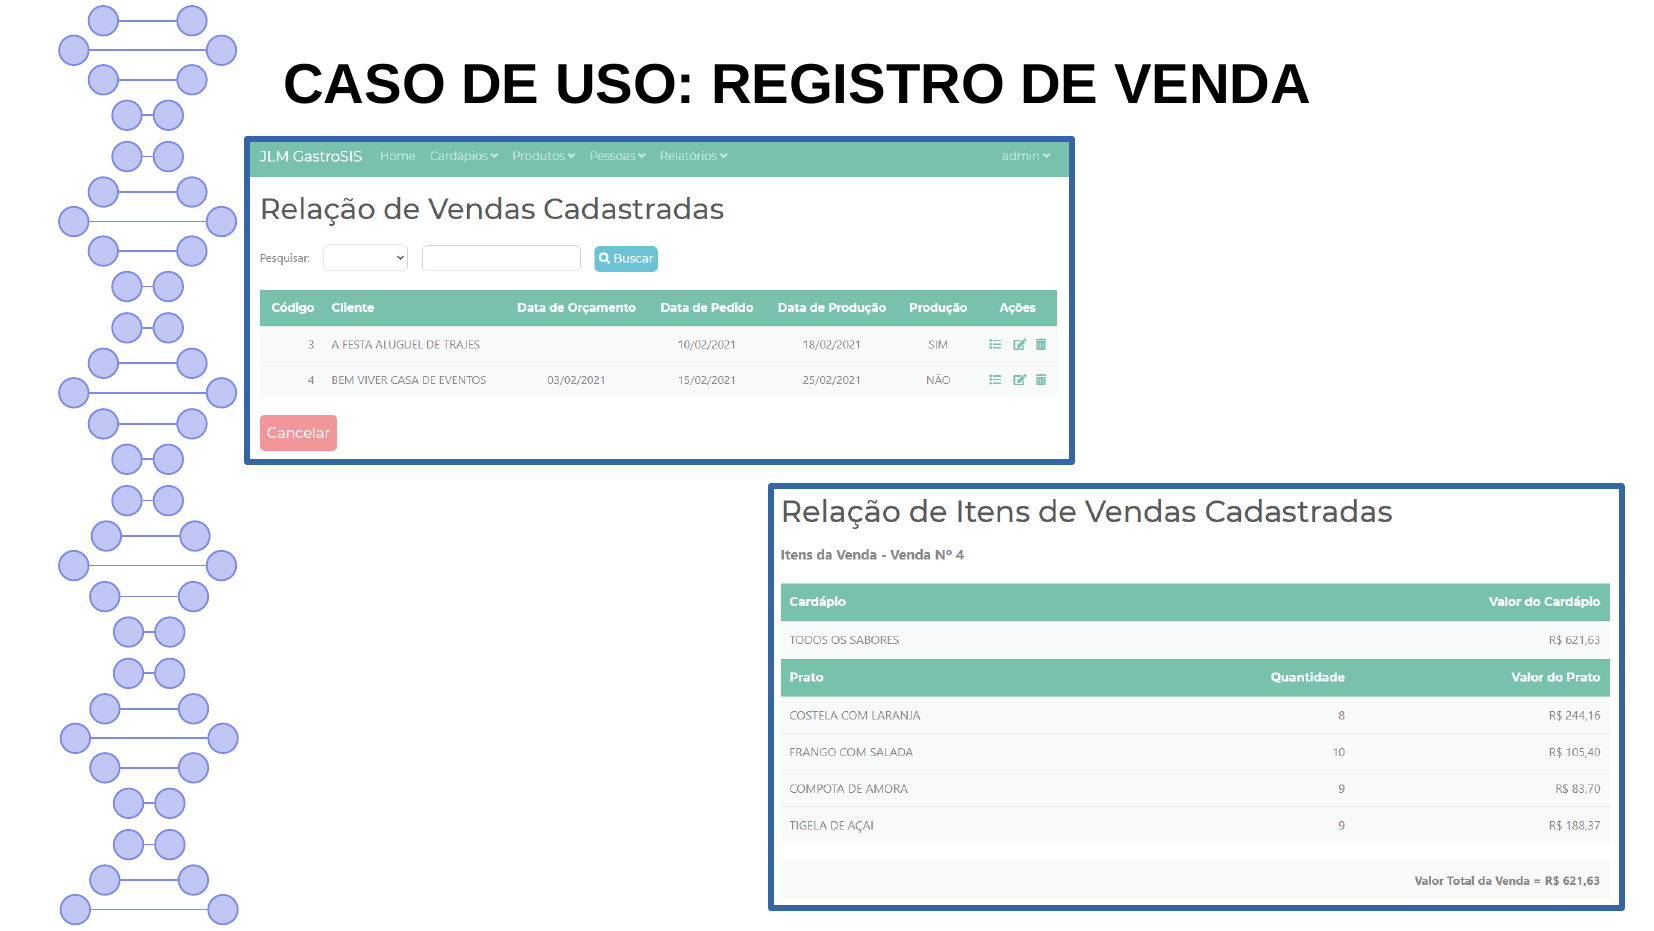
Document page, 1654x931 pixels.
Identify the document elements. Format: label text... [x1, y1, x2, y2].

picture [250, 141, 1069, 460]
title Caso de Uso: registro de venda [88, 32, 1506, 136]
picture [773, 489, 1619, 906]
